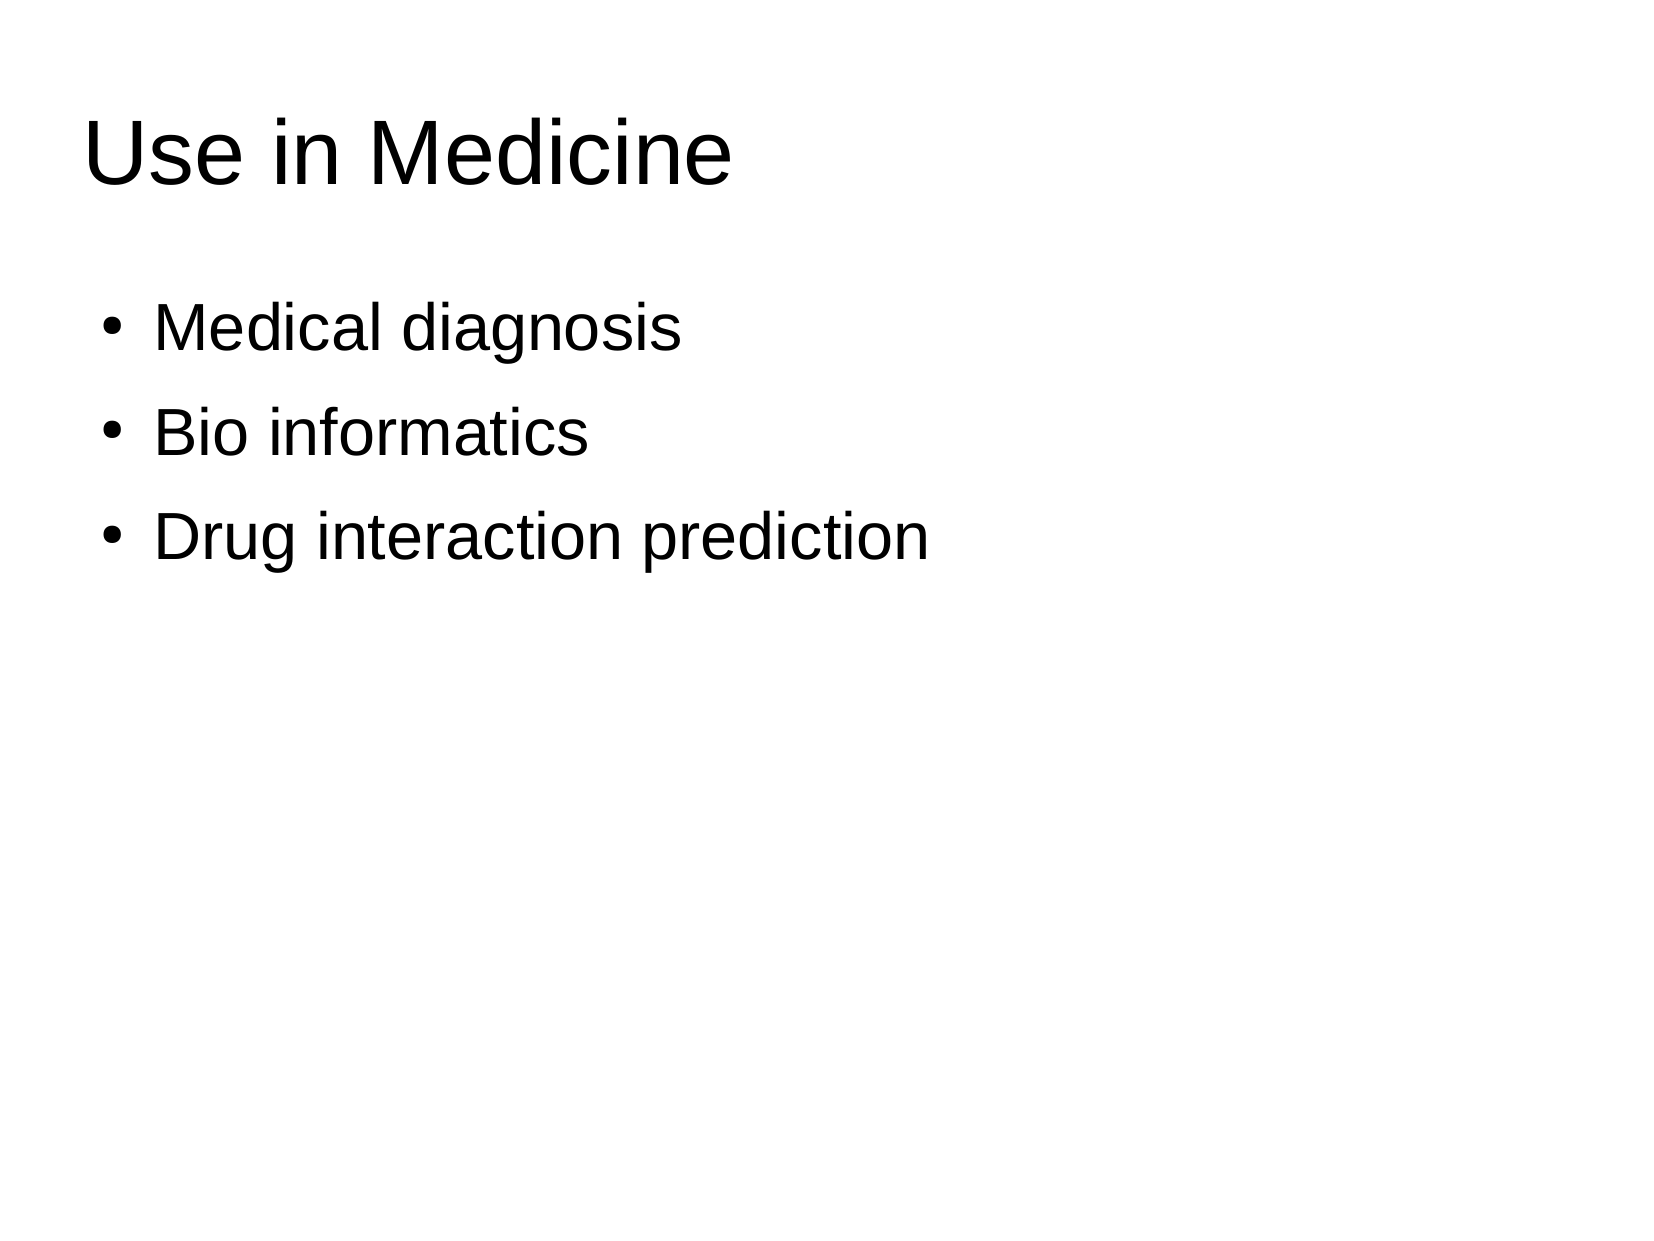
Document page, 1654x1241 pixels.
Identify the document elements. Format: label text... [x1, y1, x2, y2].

title Use in Medicine [82, 49, 1571, 257]
list Medical diagnosis Bio informatics Drug interaction prediction [82, 290, 1571, 1010]
